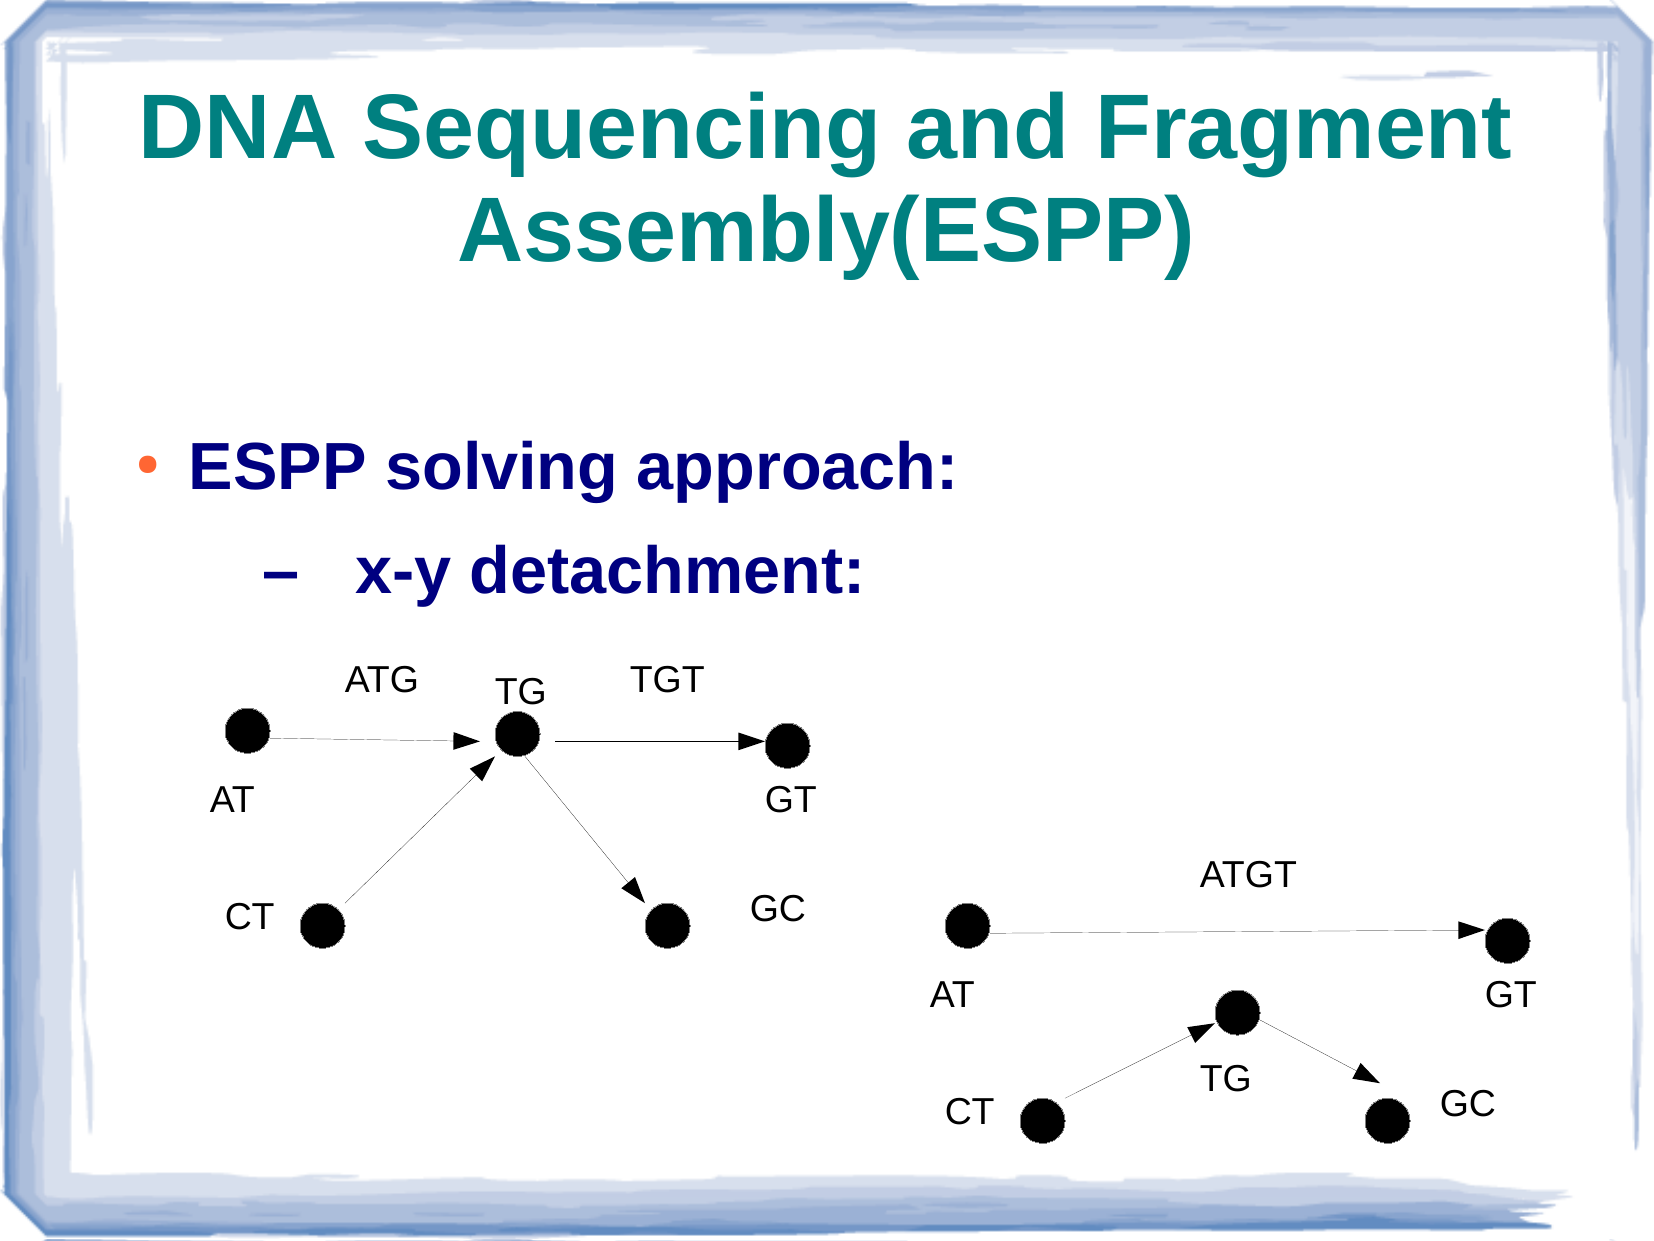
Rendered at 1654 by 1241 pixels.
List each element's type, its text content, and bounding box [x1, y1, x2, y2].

text_box [1021, 1098, 1066, 1144]
text_box ATG [330, 651, 436, 709]
list ESPP solving approach: – x-y detachment: [118, 324, 1571, 1144]
text_box CT [930, 1083, 1021, 1141]
text_box [1485, 918, 1531, 964]
text_box [1215, 990, 1261, 1036]
text_box ATGT [1185, 846, 1426, 904]
text_box TG [1185, 1050, 1276, 1107]
picture [0, 0, 1654, 1241]
text_box TGT [615, 651, 751, 709]
text_box GT [1470, 966, 1576, 1024]
text_box GC [1425, 1074, 1531, 1132]
text_box TG [480, 663, 571, 721]
text_box [495, 721, 541, 757]
text_box [301, 903, 346, 949]
text_box [765, 723, 811, 769]
text_box [225, 708, 271, 754]
title DNA Sequencing and Fragment Assembly(ESPP) [82, 75, 1571, 283]
text_box AT [915, 966, 1036, 1024]
text_box GT [750, 771, 856, 829]
text_box CT [210, 888, 301, 946]
text_box AT [195, 771, 316, 829]
text_box GC [735, 879, 826, 937]
text_box [1365, 1098, 1411, 1144]
text_box [645, 903, 691, 949]
text_box [945, 903, 991, 949]
